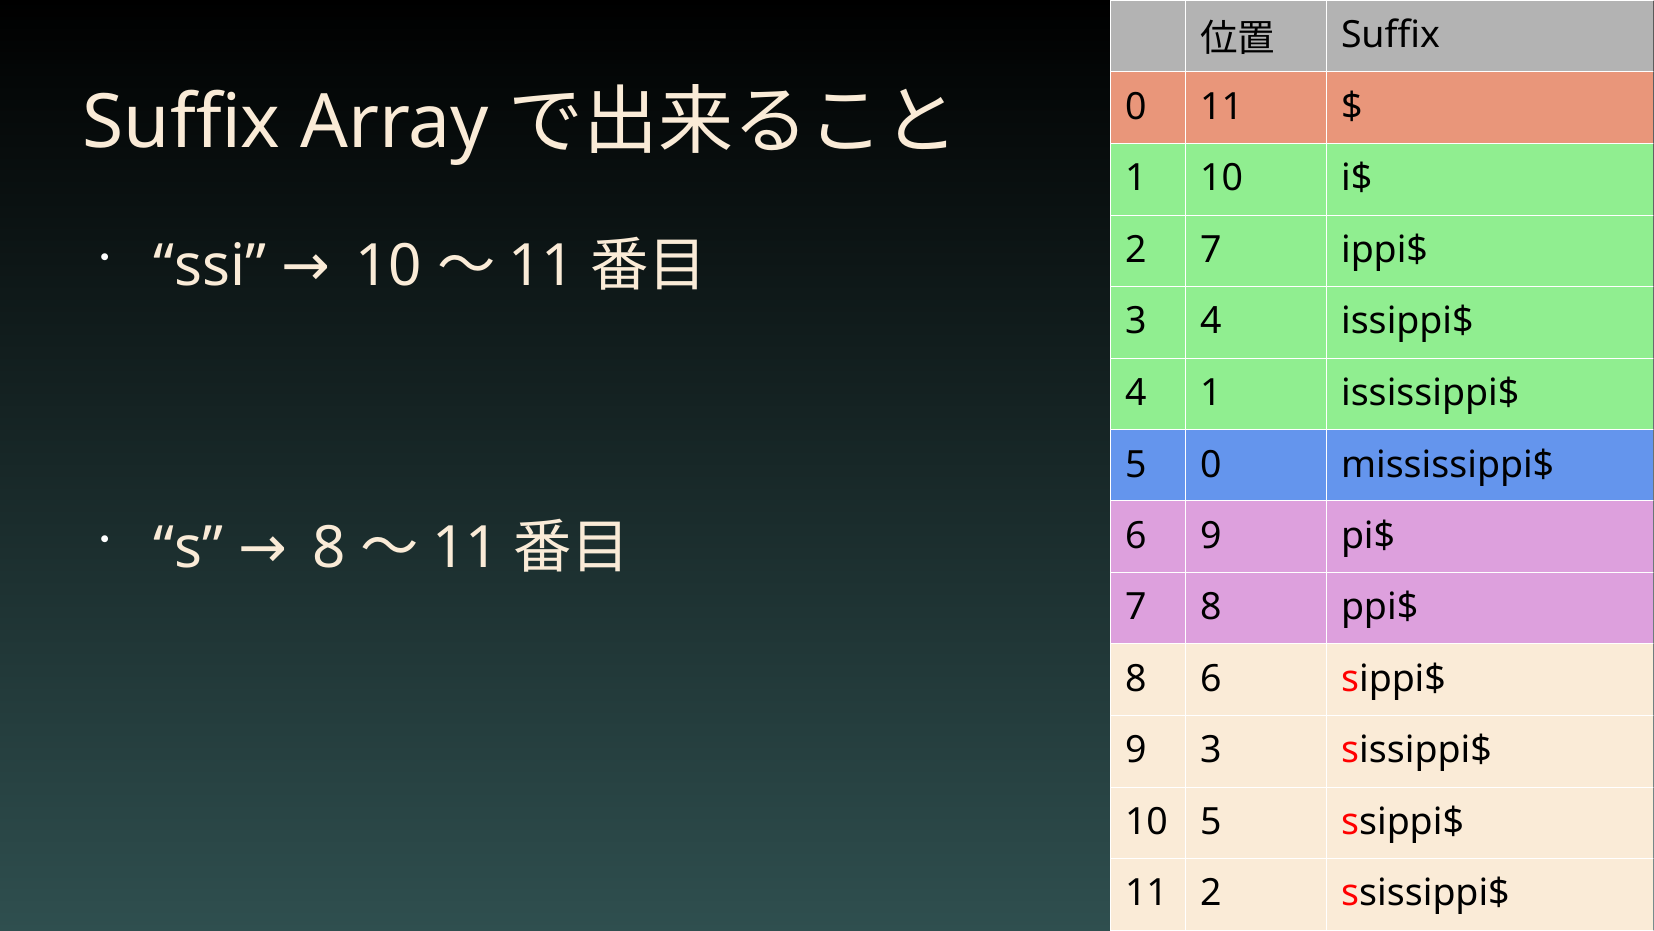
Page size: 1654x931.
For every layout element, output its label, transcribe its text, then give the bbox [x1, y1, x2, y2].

table_cell 5 [1111, 430, 1185, 500]
table_cell i$ [1327, 144, 1653, 215]
table_cell 5 [1186, 788, 1326, 858]
table_cell 8 [1111, 644, 1185, 715]
table_cell ippi$ [1327, 216, 1653, 286]
table_cell ssissippi$ [1327, 859, 1653, 930]
table_cell 10 [1186, 144, 1326, 215]
table_cell 6 [1111, 501, 1185, 572]
table_cell mississippi$ [1327, 430, 1653, 500]
table_cell sippi$ [1327, 644, 1653, 715]
table_cell 11 [1186, 72, 1326, 143]
table_cell 9 [1111, 716, 1185, 787]
table_cell 8 [1186, 573, 1326, 643]
table_cell 6 [1186, 644, 1326, 715]
table_cell 11 [1111, 859, 1185, 930]
table_cell 1 [1186, 359, 1326, 429]
table_cell 7 [1111, 573, 1185, 643]
table_cell 3 [1111, 287, 1185, 358]
table_cell 3 [1186, 716, 1326, 787]
table_header Suffix [1327, 1, 1653, 71]
table_cell 7 [1186, 216, 1326, 286]
table_cell 2 [1186, 859, 1326, 930]
table_cell 0 [1186, 430, 1326, 500]
title Suffix Array で出来ること [82, 37, 969, 193]
table_cell 2 [1111, 216, 1185, 286]
table_cell 4 [1111, 359, 1185, 429]
table_cell 1 [1111, 144, 1185, 215]
table_cell ppi$ [1327, 573, 1653, 643]
table_cell 9 [1186, 501, 1326, 572]
table_cell $ [1327, 72, 1653, 143]
table_cell ississippi$ [1327, 359, 1653, 429]
table_cell sissippi$ [1327, 716, 1653, 787]
table_header [1111, 1, 1185, 71]
list “ssi” → 10 〜 11 番目 “s” → 8 〜 11 番目 [82, 217, 1110, 898]
table_cell ssippi$ [1327, 788, 1653, 858]
table_header 位置 [1186, 1, 1326, 71]
table_cell 4 [1186, 287, 1326, 358]
table_cell issippi$ [1327, 287, 1653, 358]
table_cell 10 [1111, 788, 1185, 858]
table_cell 0 [1111, 72, 1185, 143]
table_cell pi$ [1327, 501, 1653, 572]
